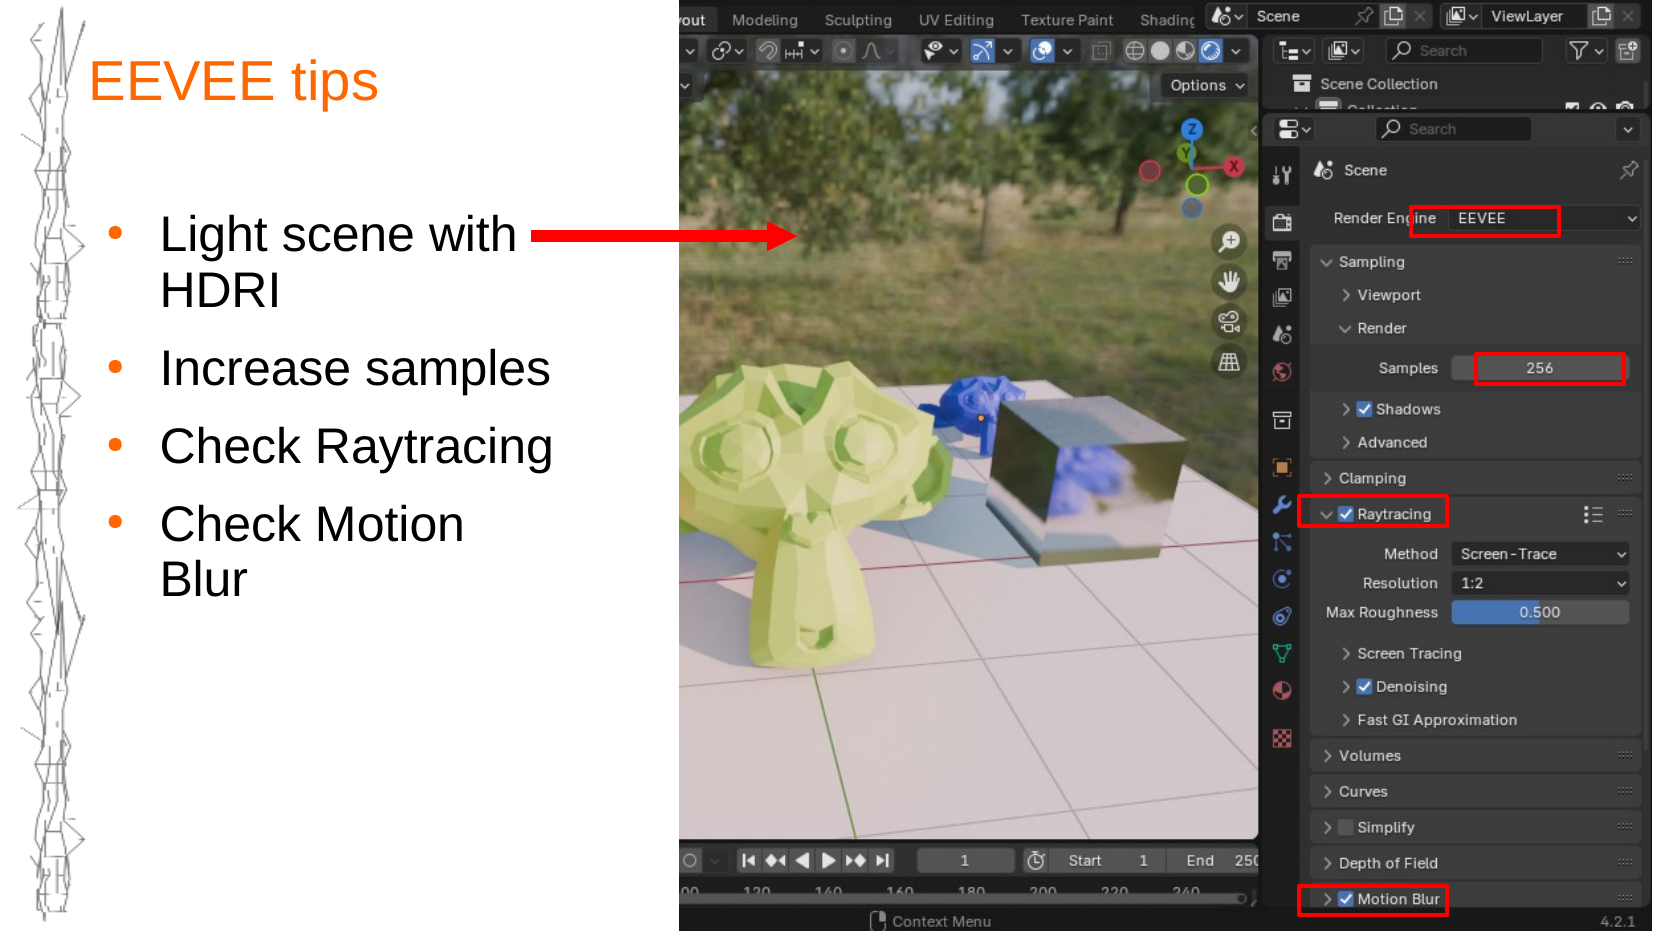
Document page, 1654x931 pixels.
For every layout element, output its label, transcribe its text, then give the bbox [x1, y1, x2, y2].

title EEVEE tips [88, 29, 679, 133]
picture [679, 0, 1652, 931]
list Light scene with HDRI Increase samples Check Raytracing Check Motion Blur [88, 206, 562, 857]
